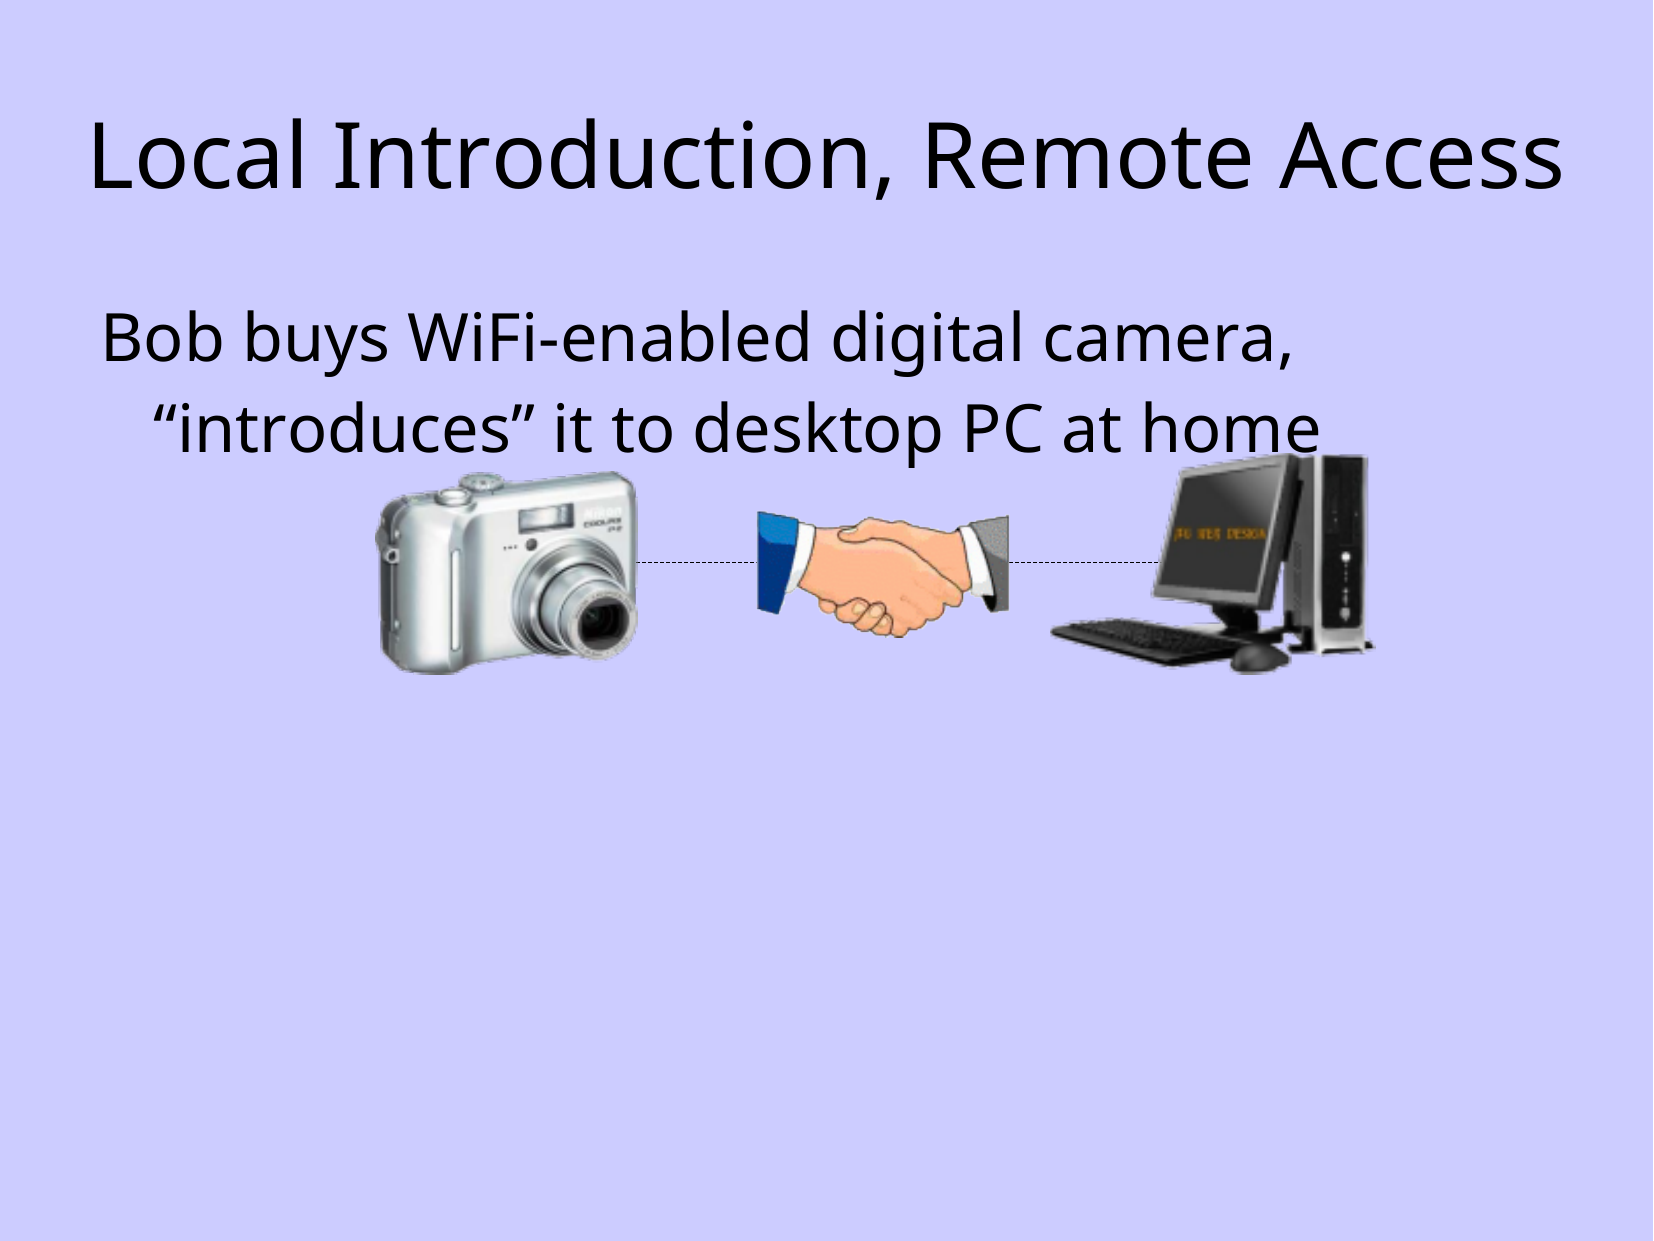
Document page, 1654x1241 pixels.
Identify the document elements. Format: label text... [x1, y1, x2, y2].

picture [1050, 453, 1376, 676]
picture [375, 471, 638, 676]
list Bob buys WiFi-enabled digital camera, “introduces” it to desktop PC at home [82, 290, 1571, 1095]
title Local Introduction, Remote Access [82, 49, 1571, 257]
picture [750, 508, 1013, 638]
